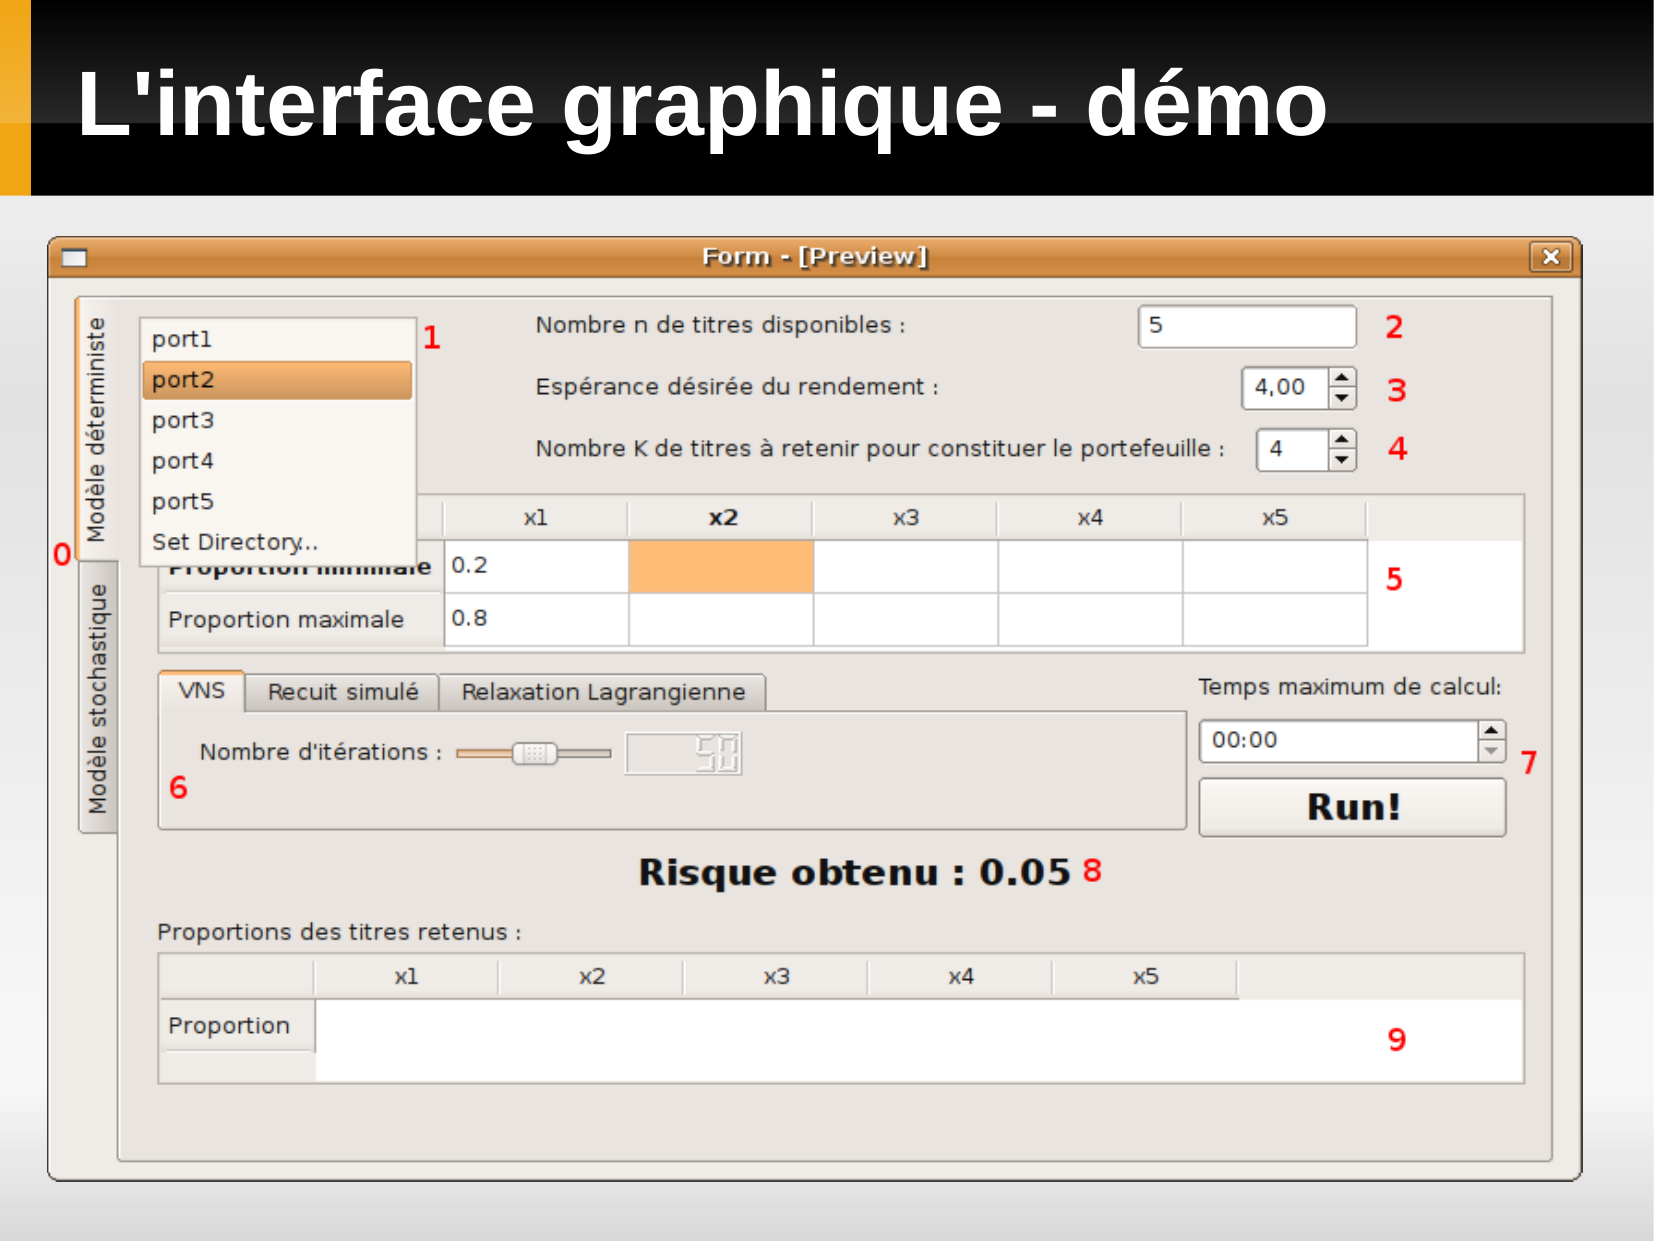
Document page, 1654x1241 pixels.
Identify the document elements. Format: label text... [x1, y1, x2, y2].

picture [0, 0, 1654, 1241]
title L'interface graphique - démo [76, 0, 1565, 208]
